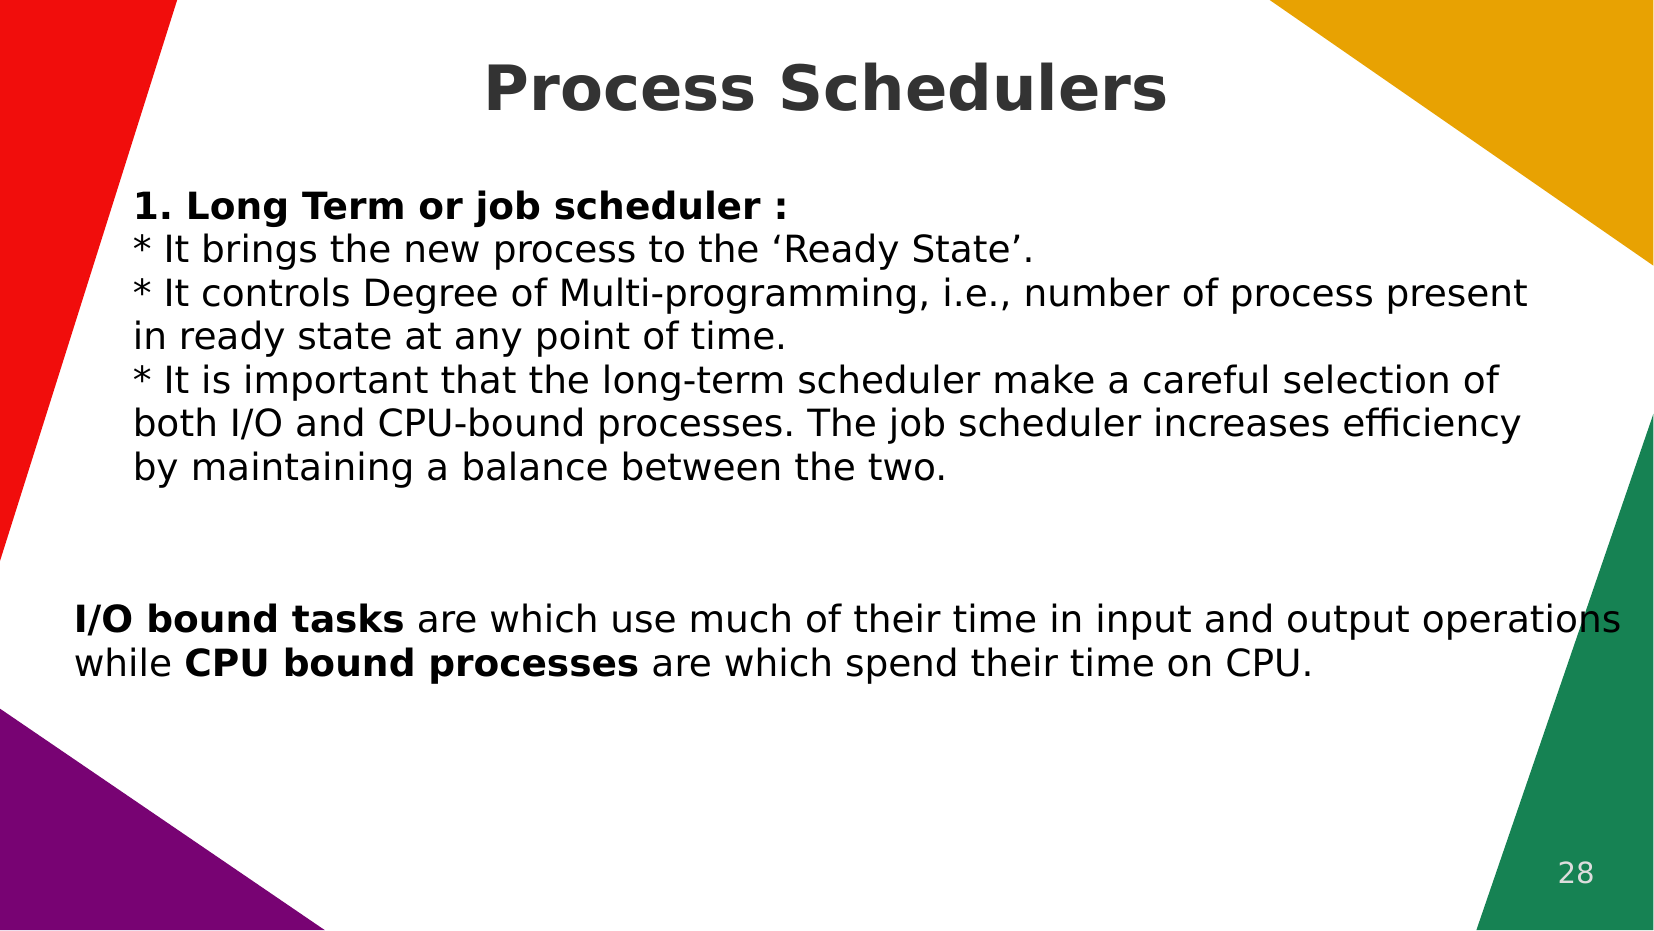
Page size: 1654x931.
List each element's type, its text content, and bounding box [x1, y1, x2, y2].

title Process Schedulers [118, 29, 1536, 148]
text_box 1. Long Term or job scheduler : * It brings the new process to the ‘Ready State’. * It controls Degree of Multi-programming, i.e., number of process present in ready state at any point of time. * It is important that the long-term scheduler make a careful selection of both I/O and CPU-bound processes. The job scheduler increases efficiency by maintaining a balance between the two. [118, 177, 1565, 502]
text_box I/O bound tasks are which use much of their time in input and output operations while CPU bound processes are which spend their time on CPU. [59, 590, 1652, 693]
